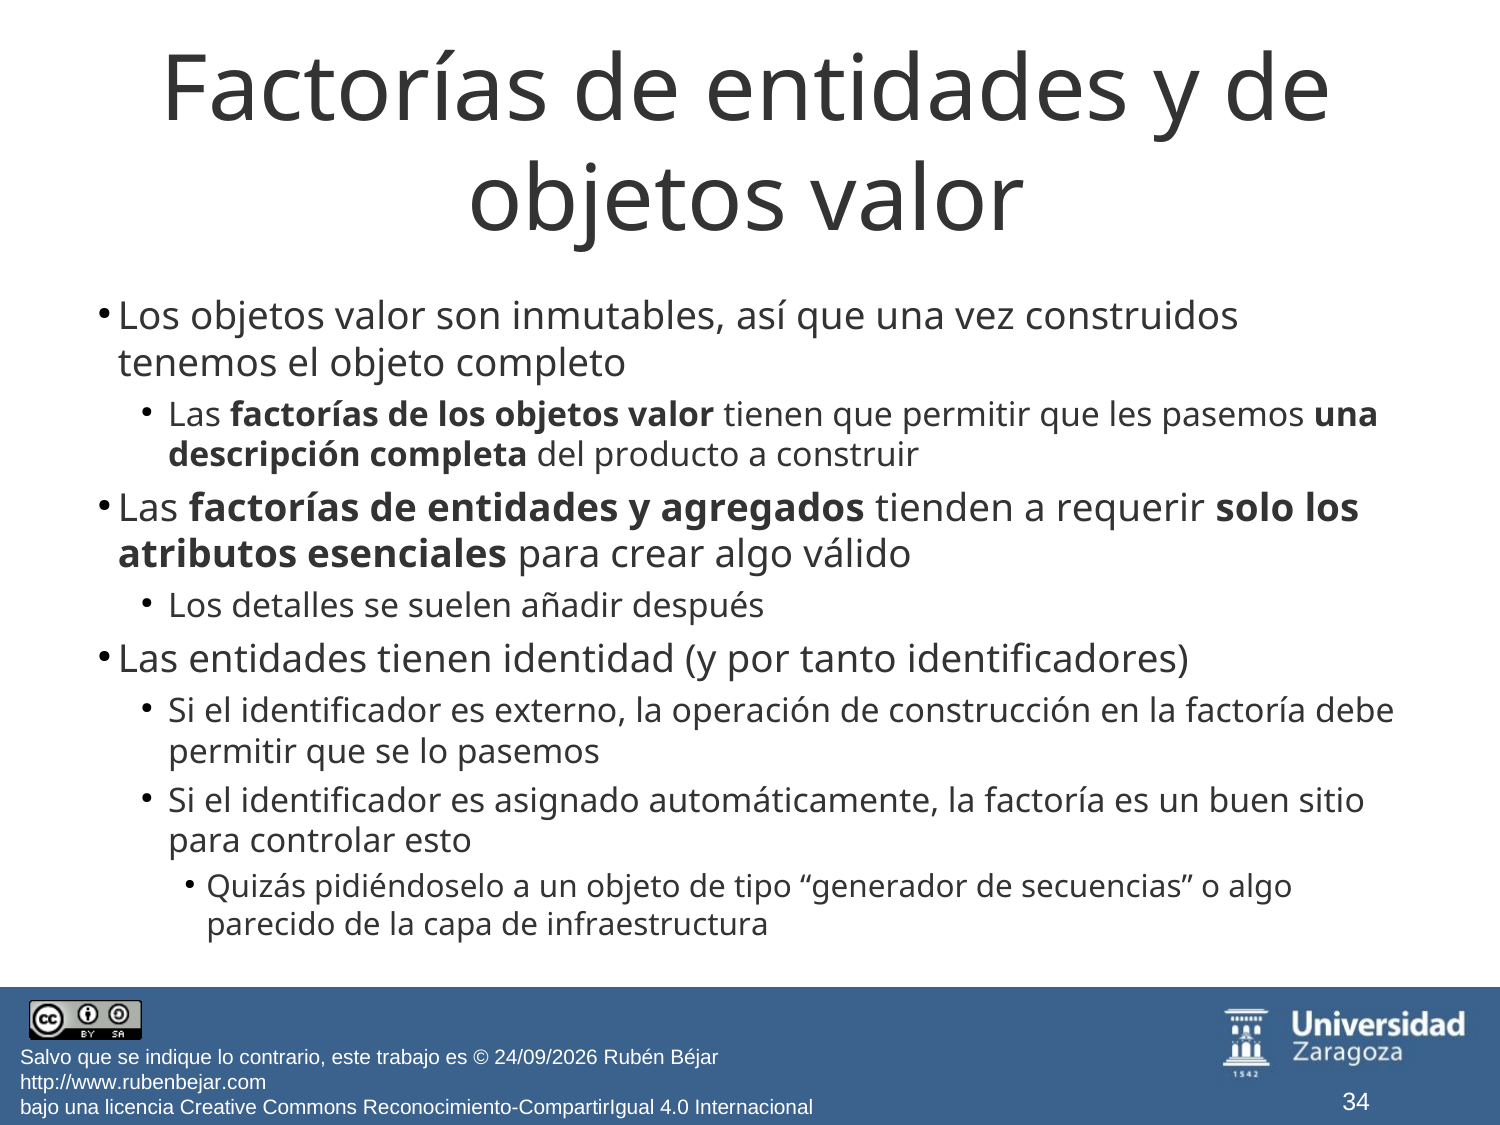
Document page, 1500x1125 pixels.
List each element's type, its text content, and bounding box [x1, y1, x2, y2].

title Factorías de entidades y de objetos valor [74, 21, 1420, 257]
picture [0, 987, 1500, 1125]
list Los objetos valor son inmutables, así que una vez construidos tenemos el objeto completo Las factorías de los objetos valor tienen que permitir que les pasemos una descripción completa del producto a construir Las factorías de entidades y agregados tienden a requerir solo los atributos esenciales para crear algo válido Los detalles se suelen añadir después Las entidades tienen identidad (y por tanto identificadores) Si el identificador es externo, la operación de construcción en la factoría debe permitir que se lo pasemos Si el identificador es asignado automáticamente, la factoría es un buen sitio para controlar esto Quizás pidiéndoselo a un objeto de tipo “generador de secuencias” o algo parecido de la capa de infraestructura [82, 283, 1418, 957]
